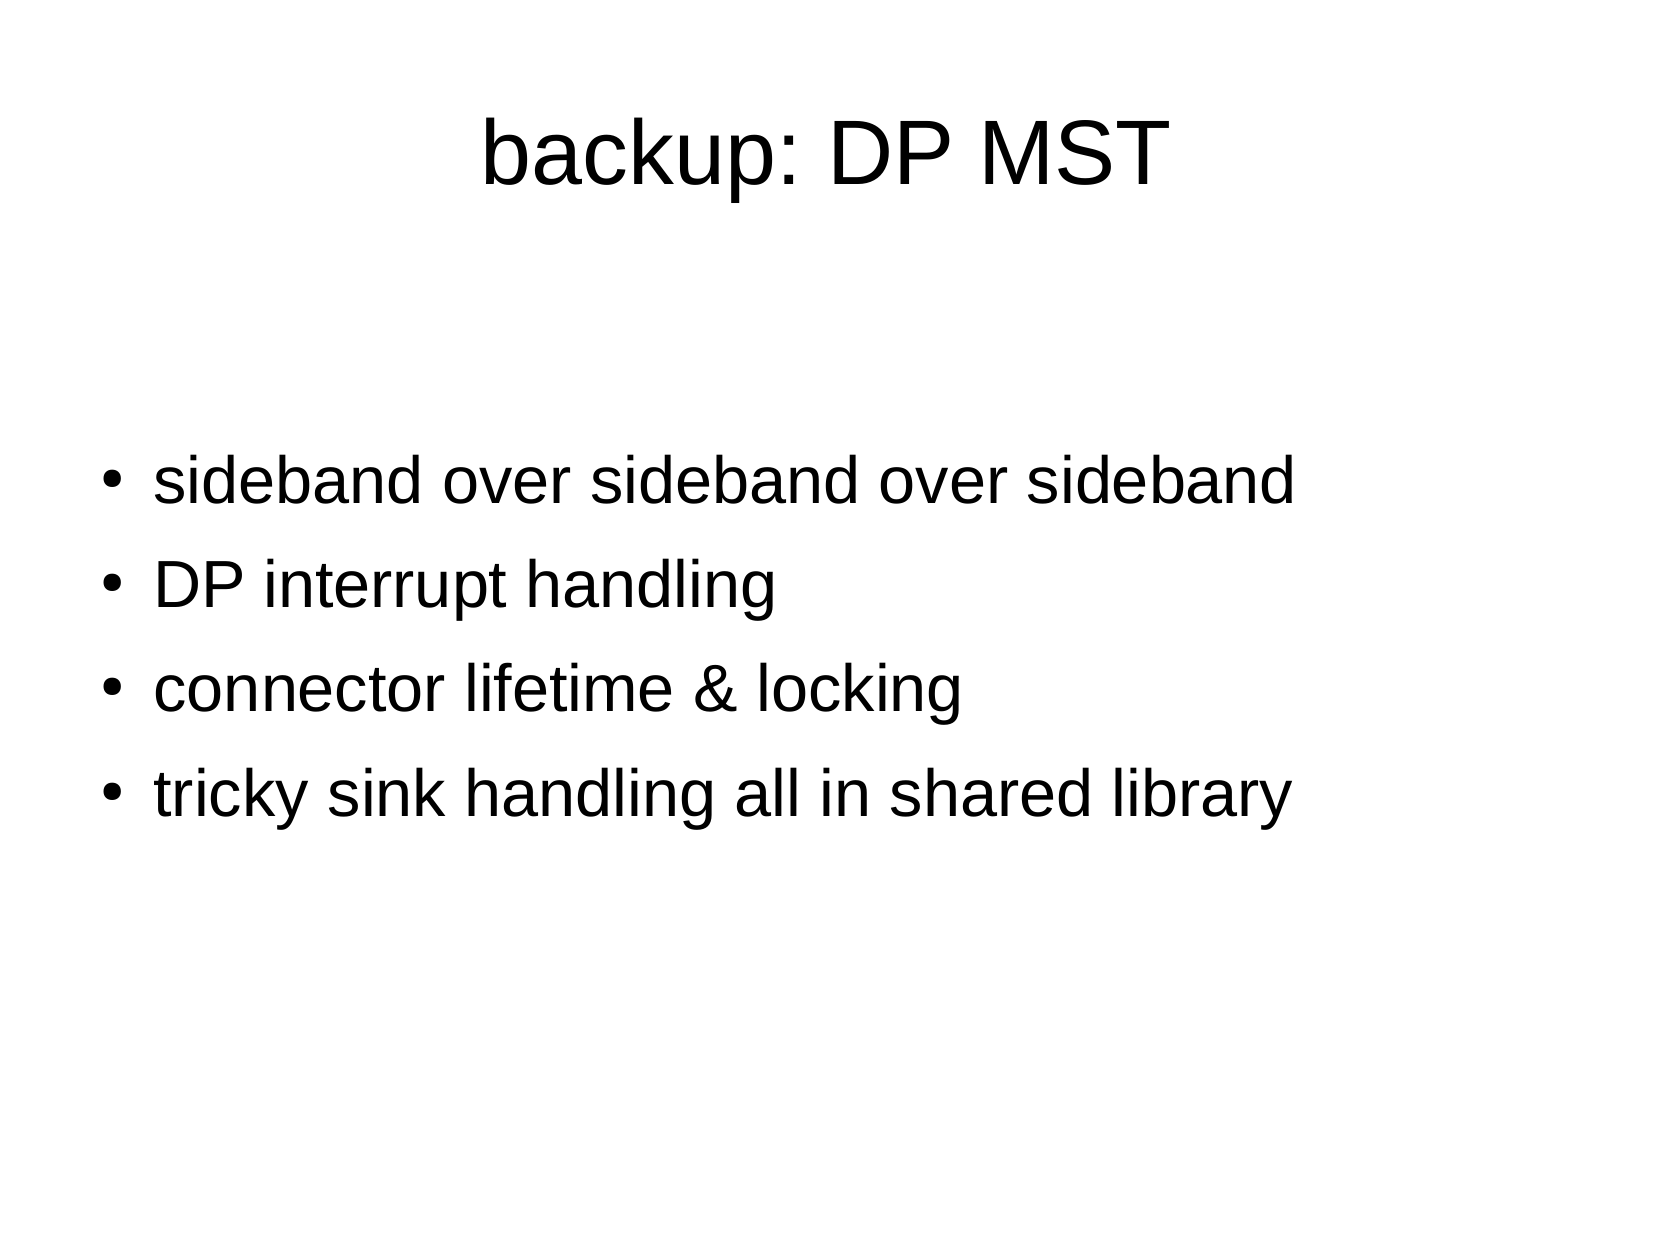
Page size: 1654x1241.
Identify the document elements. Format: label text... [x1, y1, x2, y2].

title backup: DP MST [82, 49, 1571, 257]
list sideband over sideband over sideband DP interrupt handling connector lifetime & locking tricky sink handling all in shared library [82, 442, 1571, 1032]
